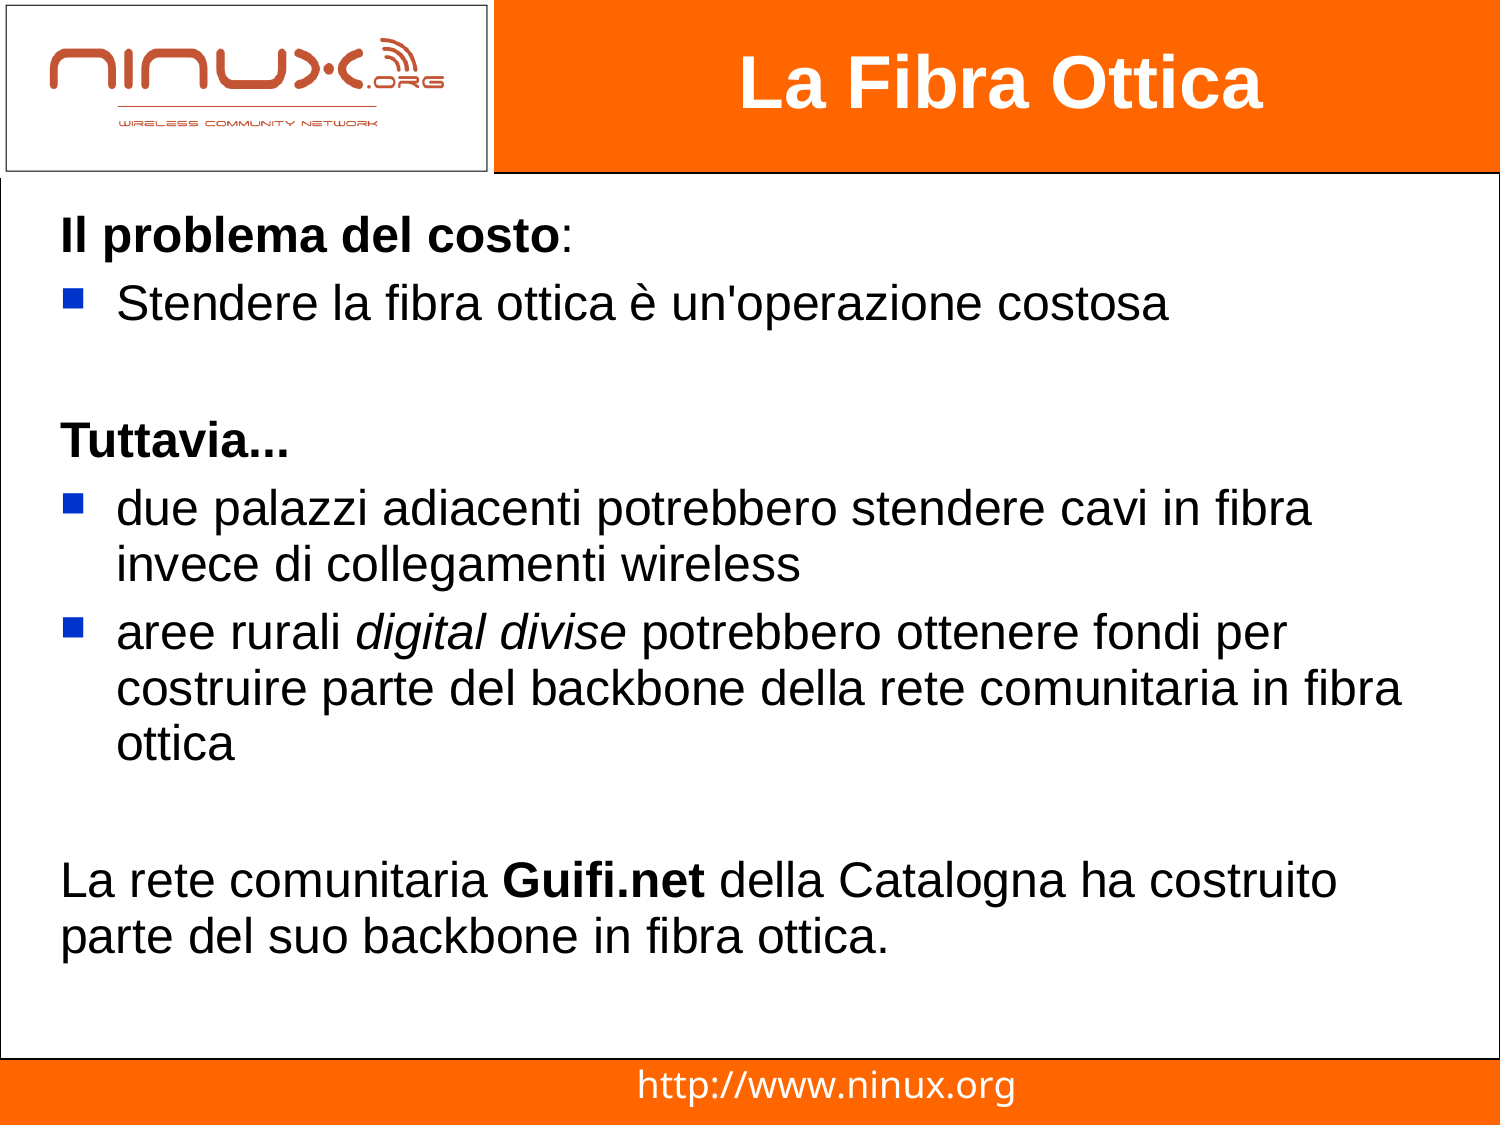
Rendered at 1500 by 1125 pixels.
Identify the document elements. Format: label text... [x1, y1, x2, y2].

text_box http://www.ninux.org [621, 1053, 1159, 1125]
list Il problema del costo: Stendere la fibra ottica è un'operazione costosa Tuttavia... due palazzi adiacenti potrebbero stendere cavi in fibra invece di collegamenti wireless aree rurali digital divise potrebbero ottenere fondi per costruire parte del backbone della rete comunitaria in fibra ottica La rete comunitaria Guifi.net della Catalogna ha costruito parte del suo backbone in fibra ottica. [45, 199, 1467, 1021]
picture [0, 0, 494, 178]
title La Fibra Ottica [501, 0, 1500, 165]
